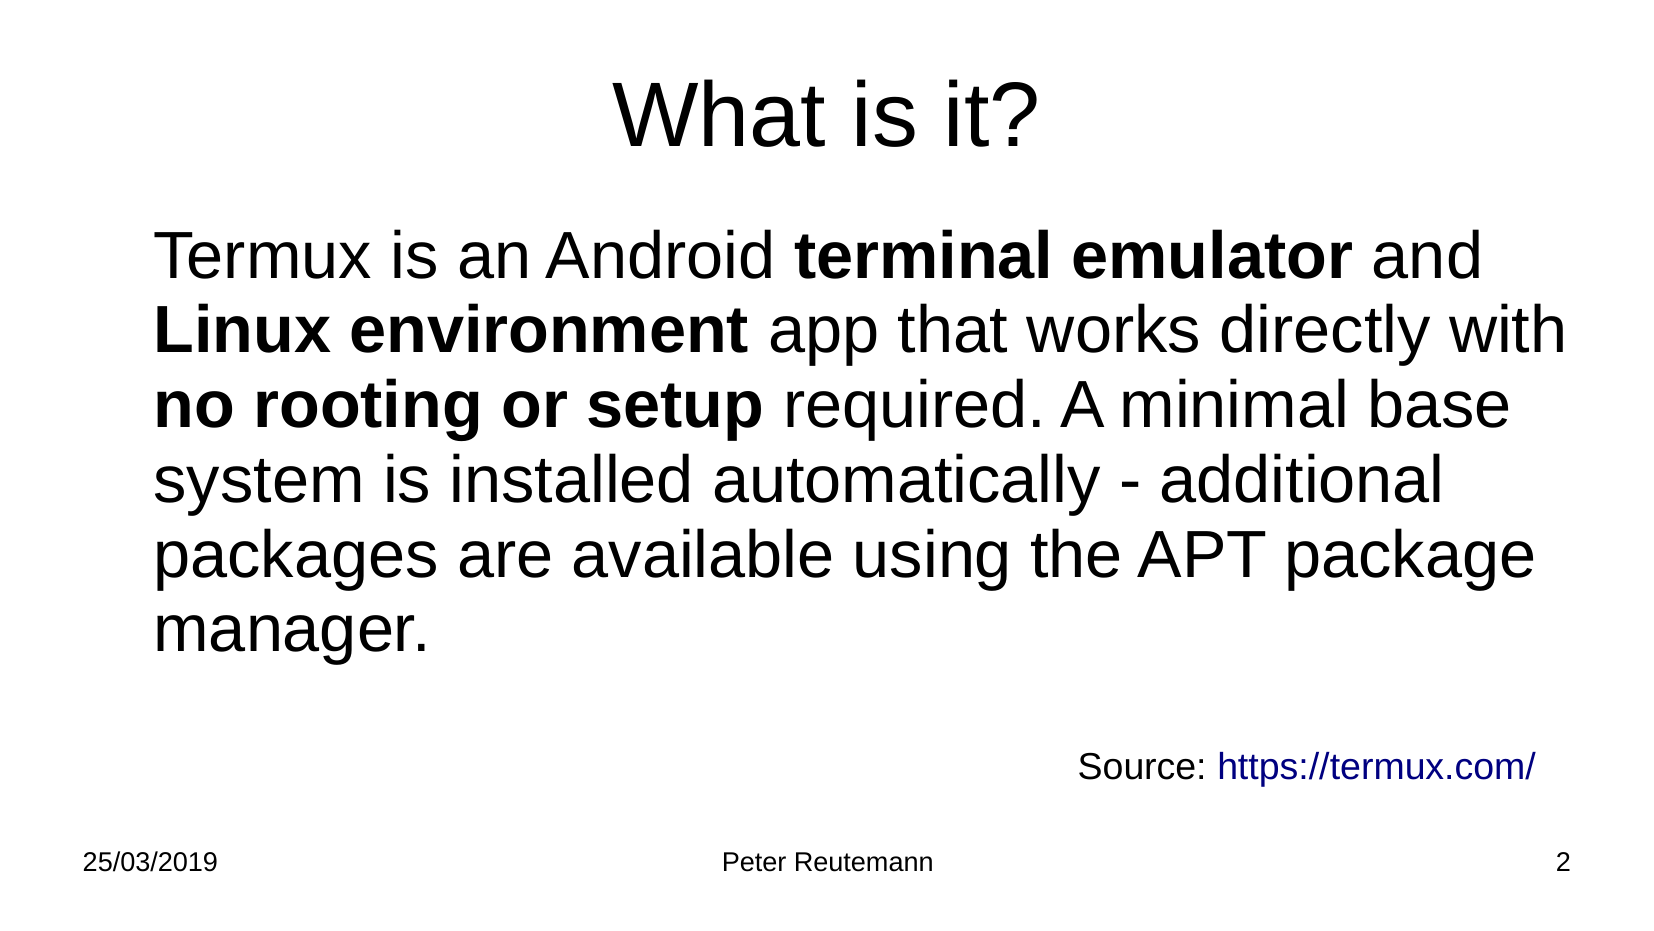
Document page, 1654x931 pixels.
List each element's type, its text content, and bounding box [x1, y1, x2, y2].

list Termux is an Android terminal emulator and Linux environment app that works directly with no rooting or setup required. A minimal base system is installed automatically - additional packages are available using the APT package manager. [82, 217, 1571, 758]
text_box Source: https://termux.com/ [1062, 738, 1552, 796]
title What is it? [82, 37, 1571, 193]
